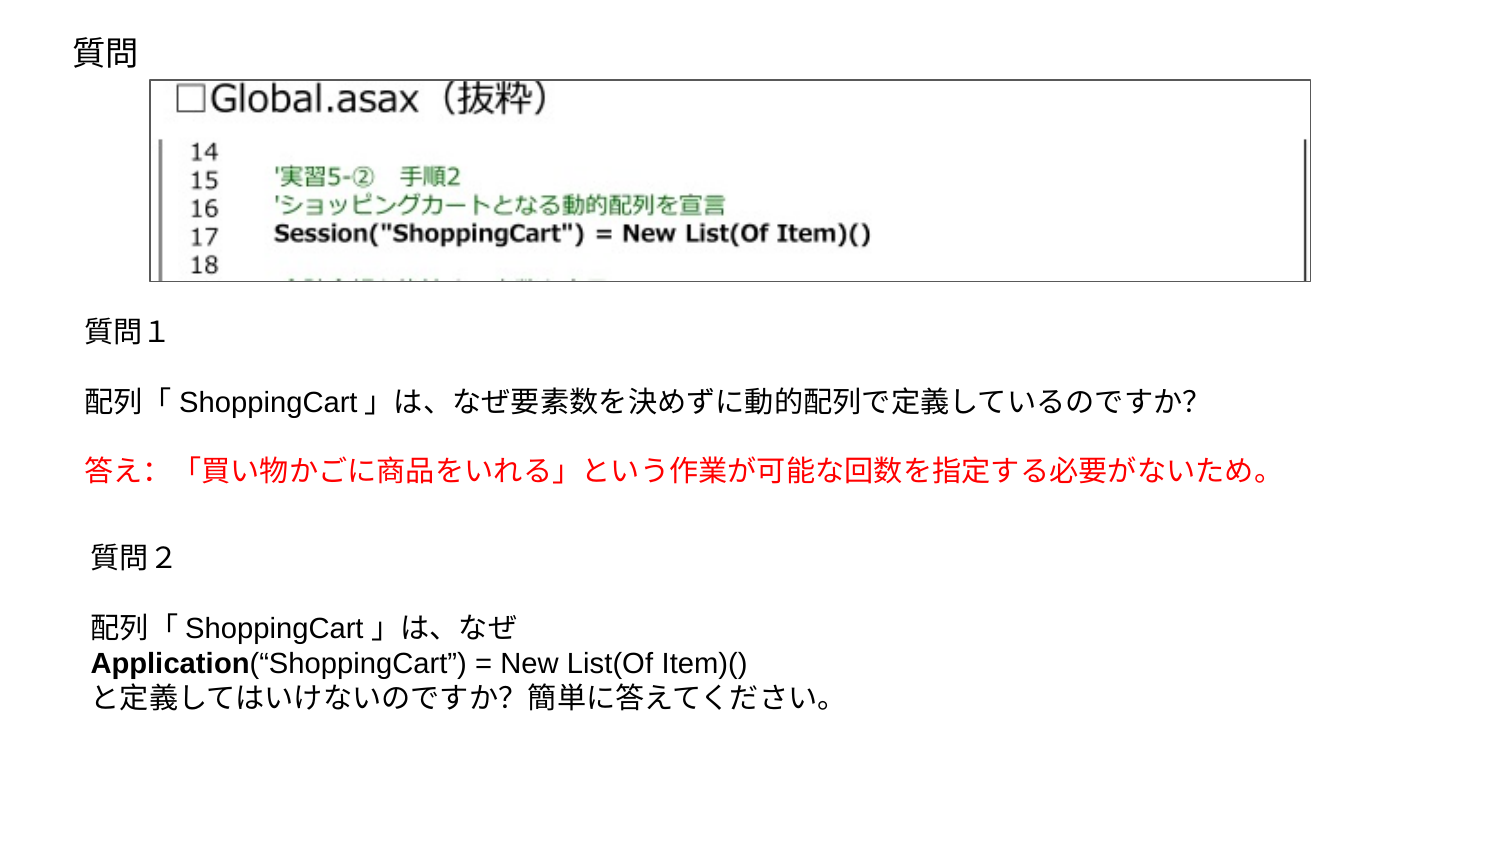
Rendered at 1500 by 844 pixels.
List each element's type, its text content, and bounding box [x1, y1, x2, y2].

text_box 質問２ 配列「ShoppingCart」は、なぜ Application(“ShoppingCart”) = New List(Of Item)() と定義してはいけないのですか？簡単に答えてください。 [75, 524, 1425, 720]
text_box 質問１ 配列「ShoppingCart」は、なぜ要素数を決めずに動的配列で定義しているのですか？ 答え：「買い物かごに商品をいれる」という作業が可能な回数を指定する必要がないため。 [69, 297, 1417, 506]
picture [150, 80, 1310, 281]
title 質問 [57, 16, 1455, 69]
